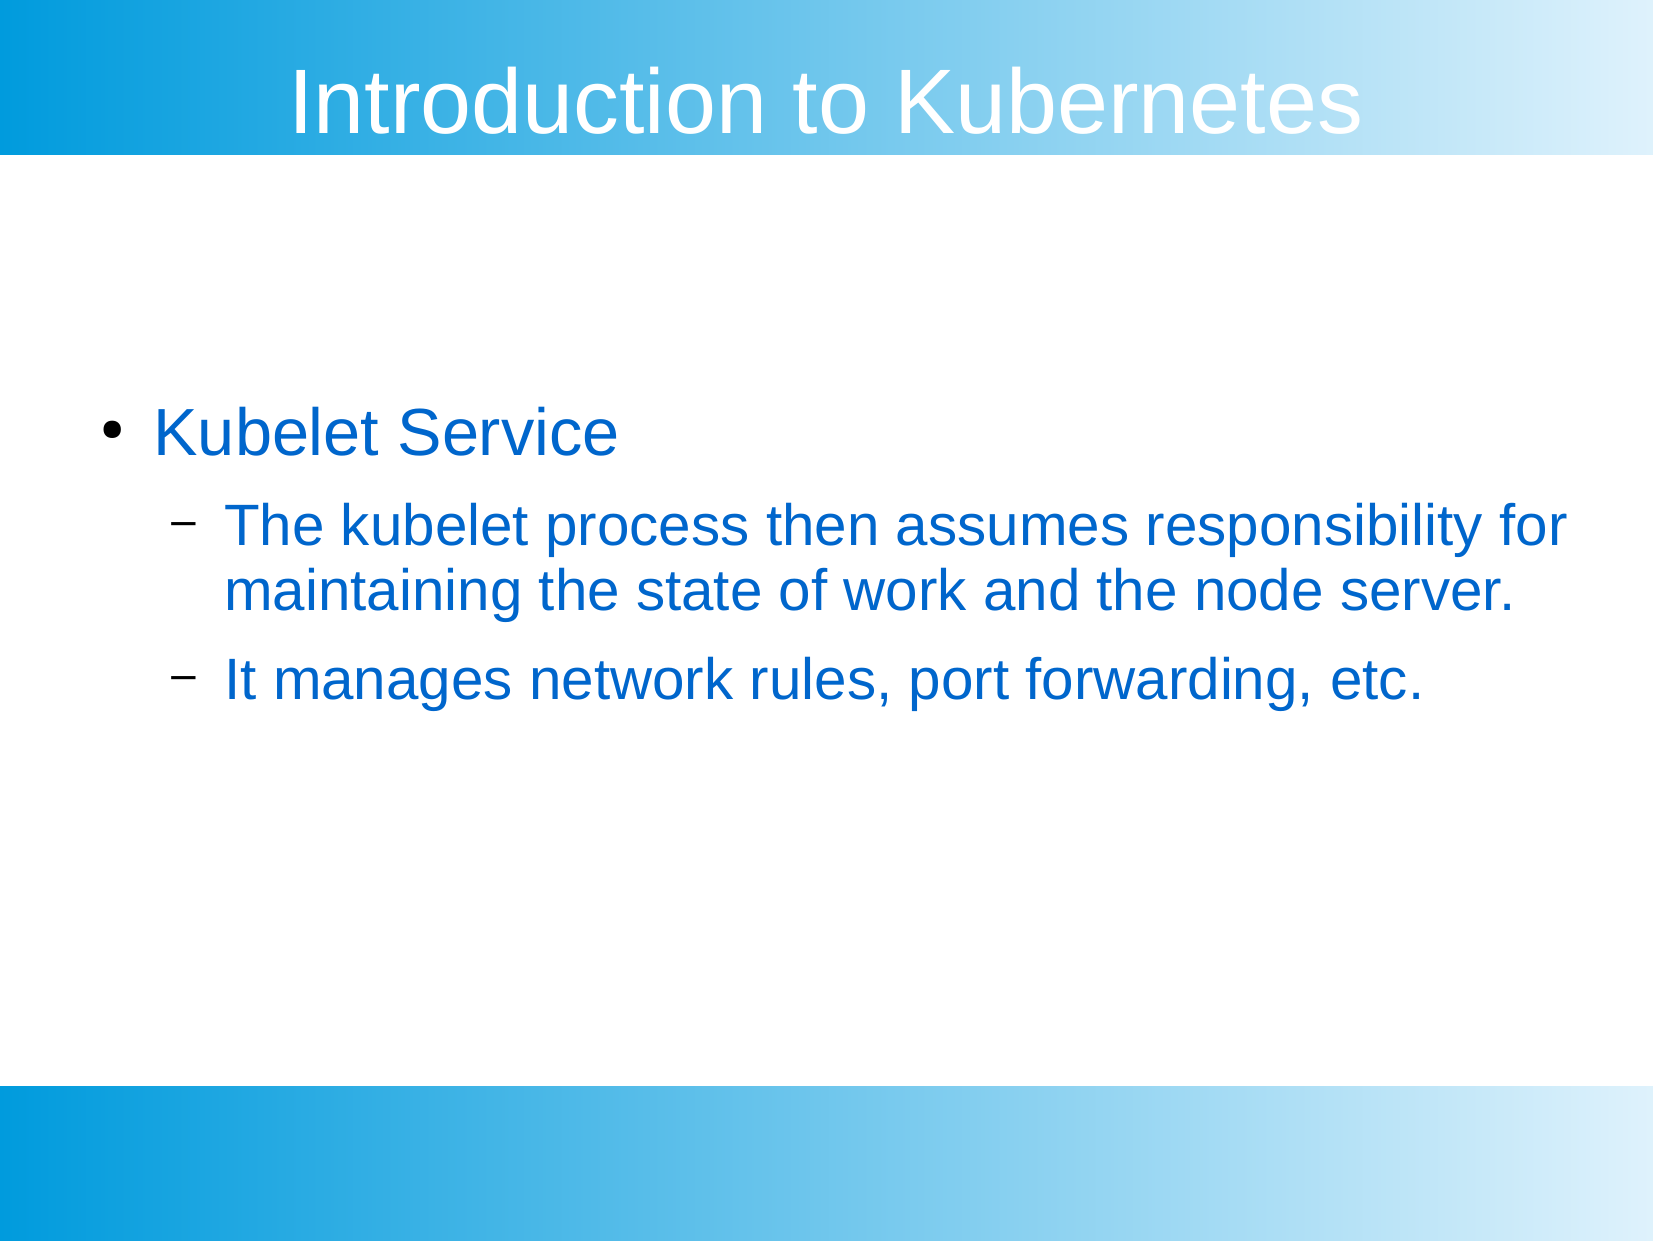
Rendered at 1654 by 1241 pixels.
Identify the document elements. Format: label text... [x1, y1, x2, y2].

title Introduction to Kubernetes [82, 49, 1571, 155]
list Kubelet Service The kubelet process then assumes responsibility for maintaining the state of work and the node server. It manages network rules, port forwarding, etc. [82, 290, 1571, 756]
